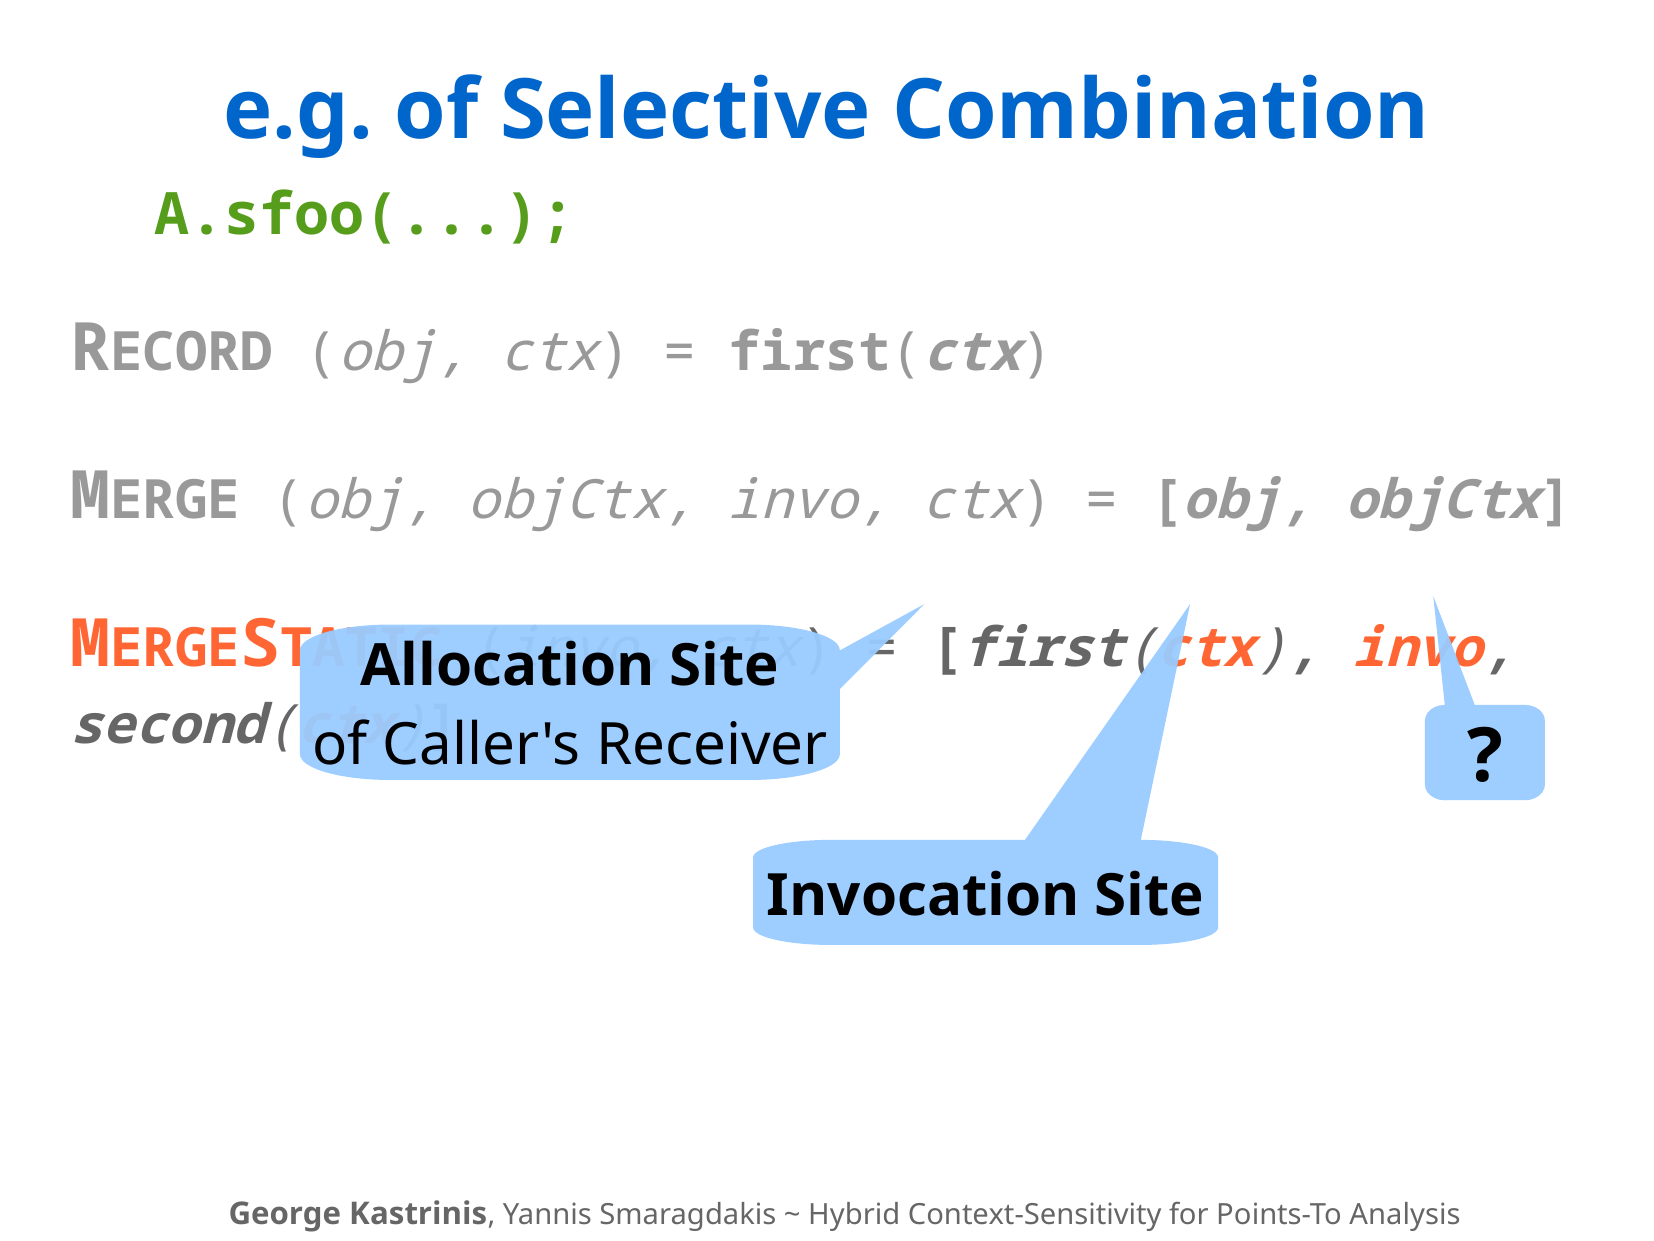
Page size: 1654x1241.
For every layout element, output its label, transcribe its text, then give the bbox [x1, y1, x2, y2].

text_box Invocation Site [753, 604, 1219, 945]
text_box RECORD (obj, ctx) = first(ctx) MERGE (obj, objCtx, invo, ctx) = [obj, objCtx] MERGESTATIC (invo, ctx) = [first(ctx), invo, second(ctx)] [55, 291, 1654, 591]
text_box A.sfoo(...); [139, 165, 521, 239]
text_box e.g. of Selective Combination [19, 41, 1634, 150]
text_box Allocation Site of Caller's Receiver [299, 604, 925, 780]
text_box ? [1424, 596, 1545, 801]
